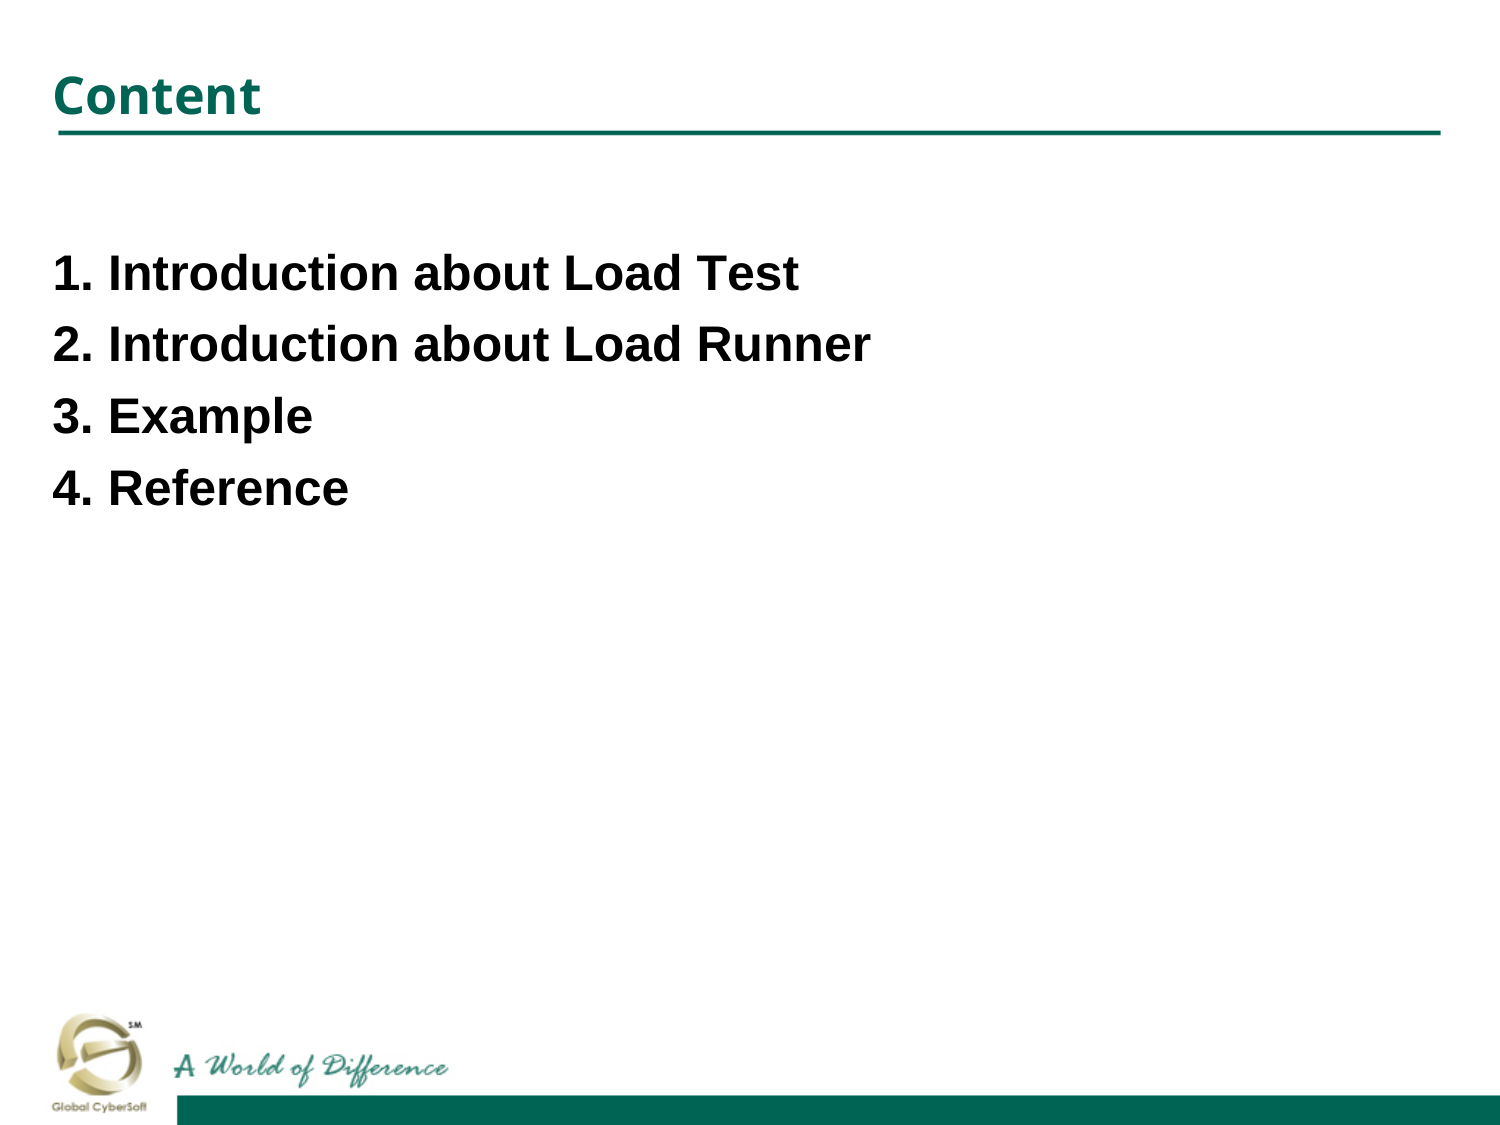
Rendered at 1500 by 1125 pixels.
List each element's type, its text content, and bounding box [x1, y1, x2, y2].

picture [0, 0, 1500, 1125]
title Content [37, 0, 1463, 162]
list Introduction about Load Test Introduction about Load Runner Example Reference [37, 162, 1463, 1013]
